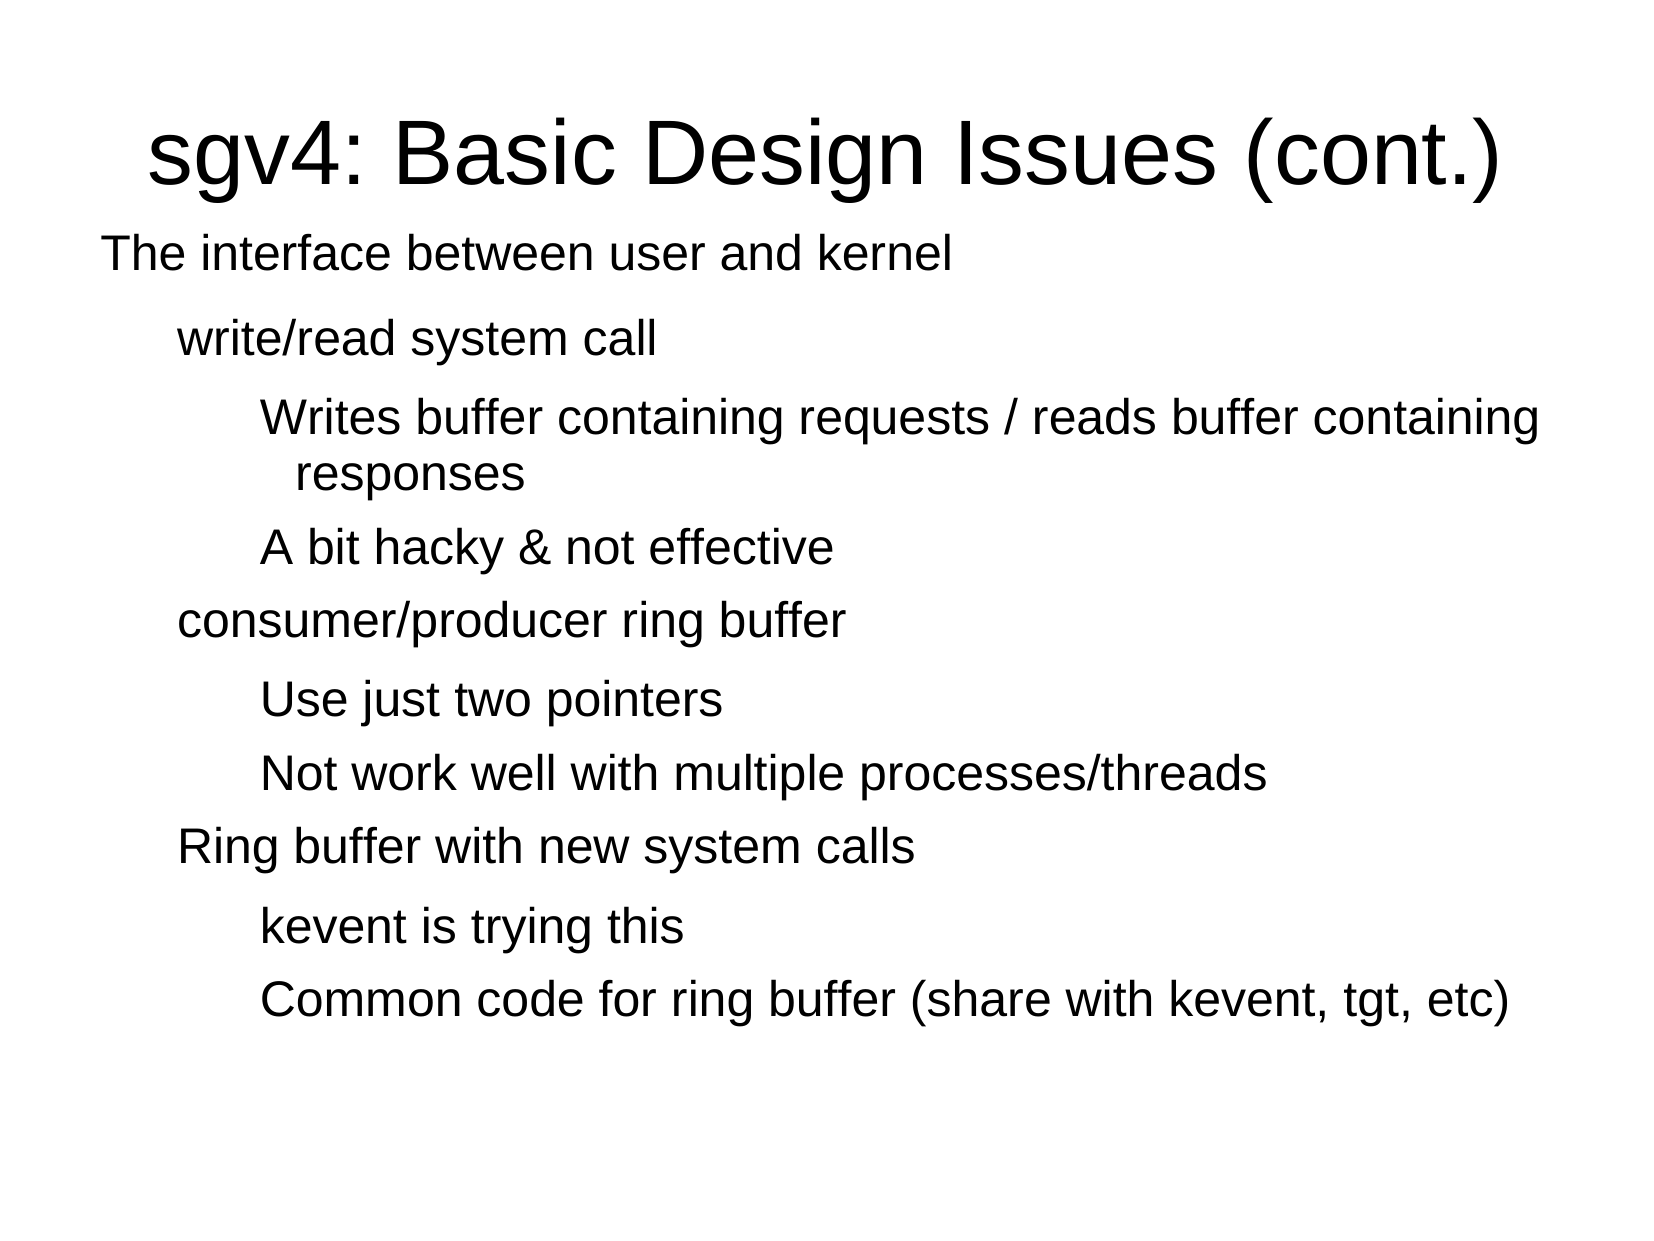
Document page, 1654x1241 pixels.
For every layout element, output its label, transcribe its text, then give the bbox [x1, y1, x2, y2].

list The interface between user and kernel write/read system call Writes buffer containing requests / reads buffer containing responses A bit hacky & not effective consumer/producer ring buffer Use just two pointers Not work well with multiple processes/threads Ring buffer with new system calls kevent is trying this Common code for ring buffer (share with kevent, tgt, etc) [82, 225, 1571, 1241]
title sgv4: Basic Design Issues (cont.) [82, 49, 1571, 225]
